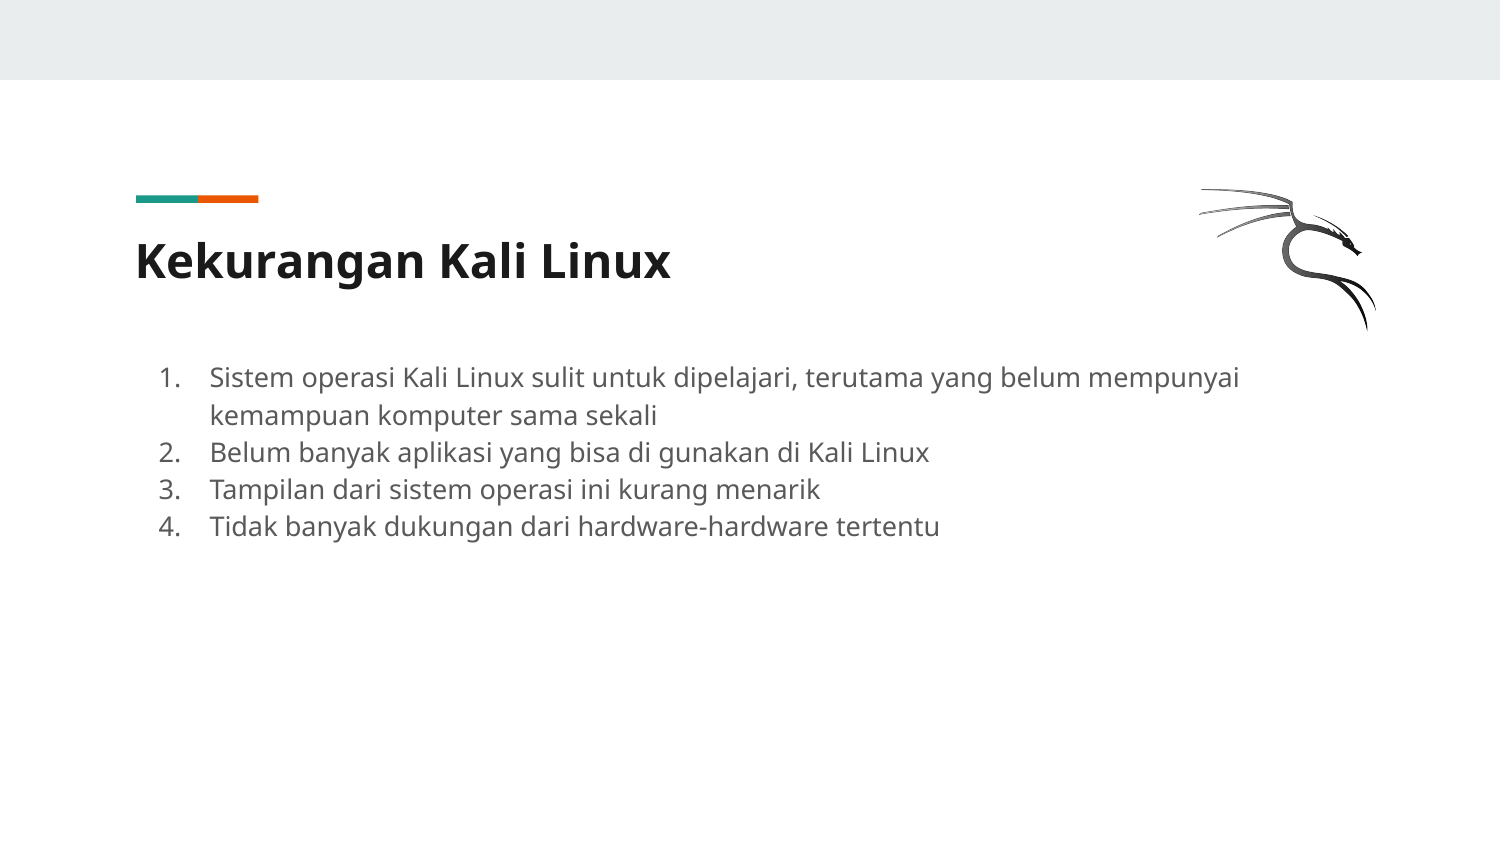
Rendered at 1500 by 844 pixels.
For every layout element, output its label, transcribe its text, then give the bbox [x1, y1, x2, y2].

picture [1194, 184, 1381, 336]
title Kekurangan Kali Linux [119, 216, 1194, 305]
list Sistem operasi Kali Linux sulit untuk dipelajari, terutama yang belum mempunyai kemampuan komputer sama sekali Belum banyak aplikasi yang bisa di gunakan di Kali Linux Tampilan dari sistem operasi ini kurang menarik Tidak banyak dukungan dari hardware-hardware tertentu [119, 341, 1381, 712]
